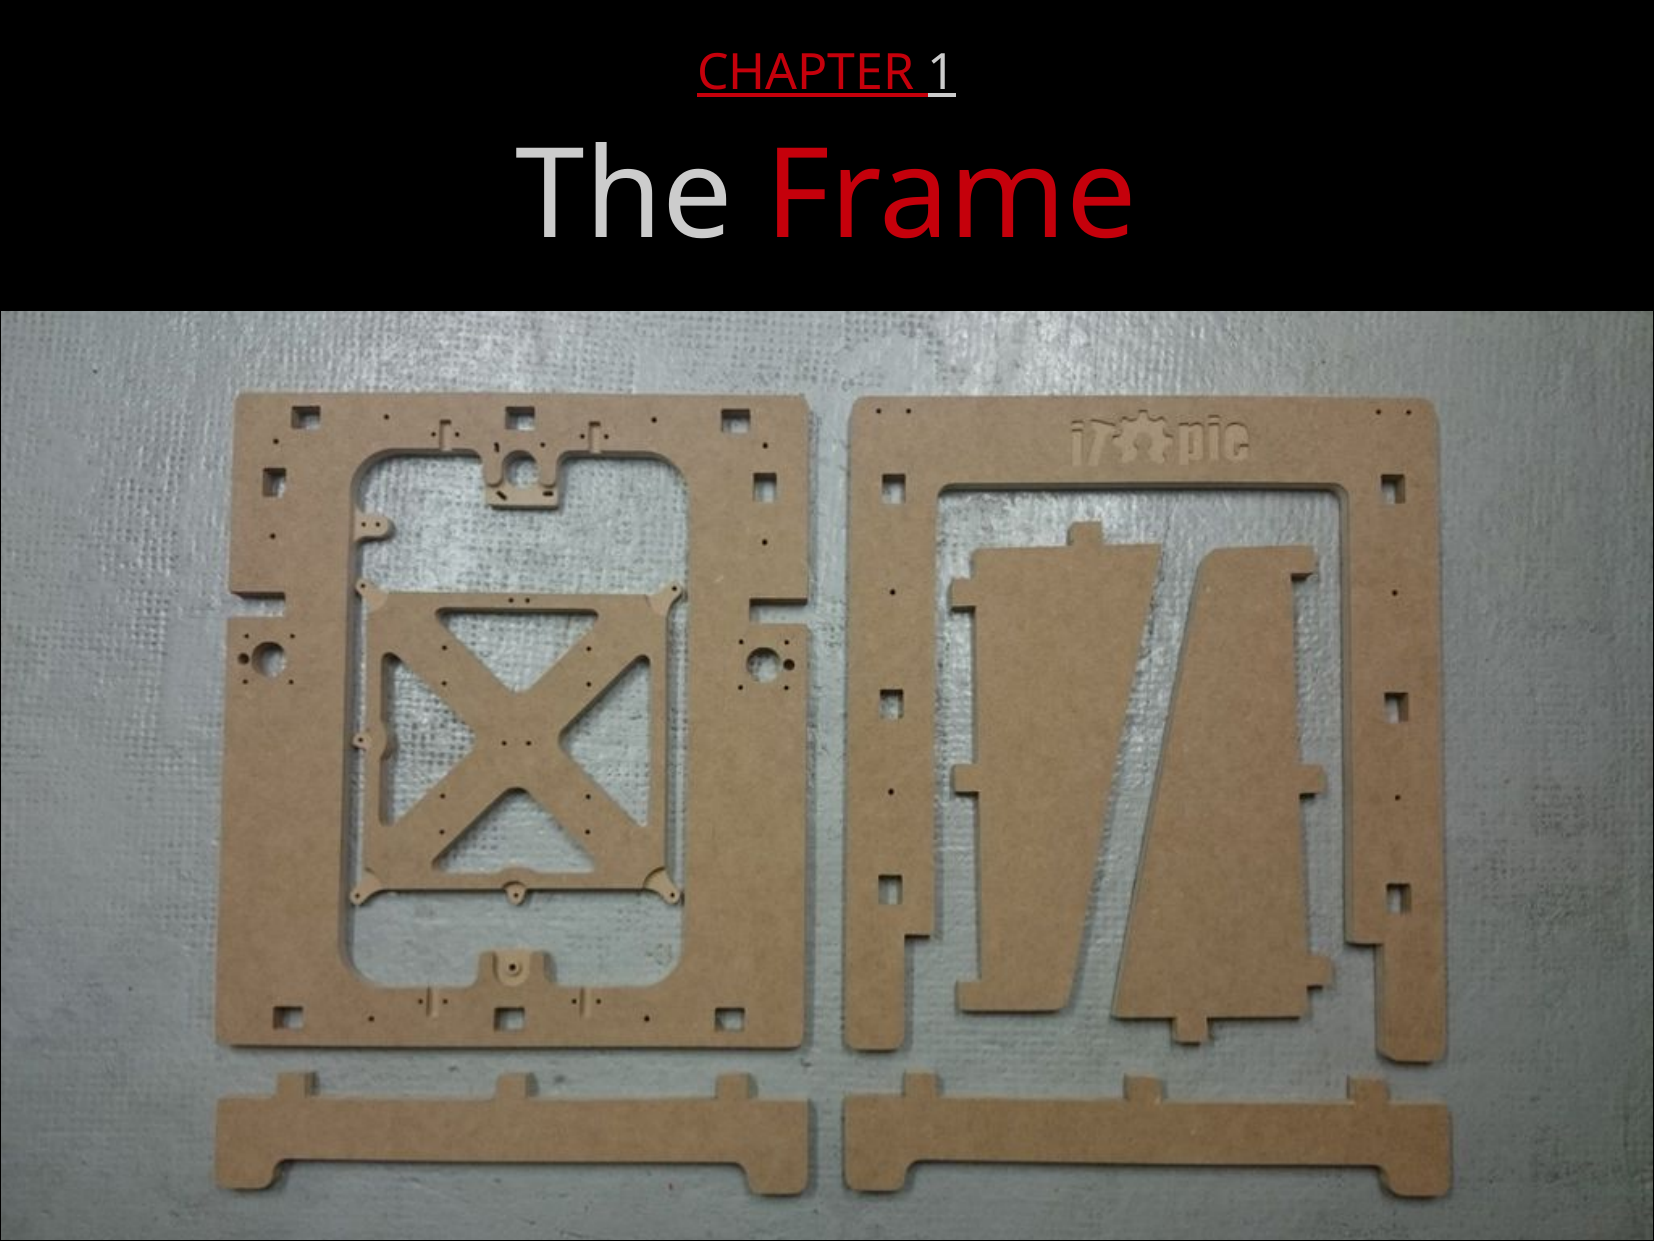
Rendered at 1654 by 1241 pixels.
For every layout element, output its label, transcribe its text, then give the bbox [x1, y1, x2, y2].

title CHAPTER 1 The Frame [0, 0, 1654, 310]
picture [0, 310, 1654, 1241]
